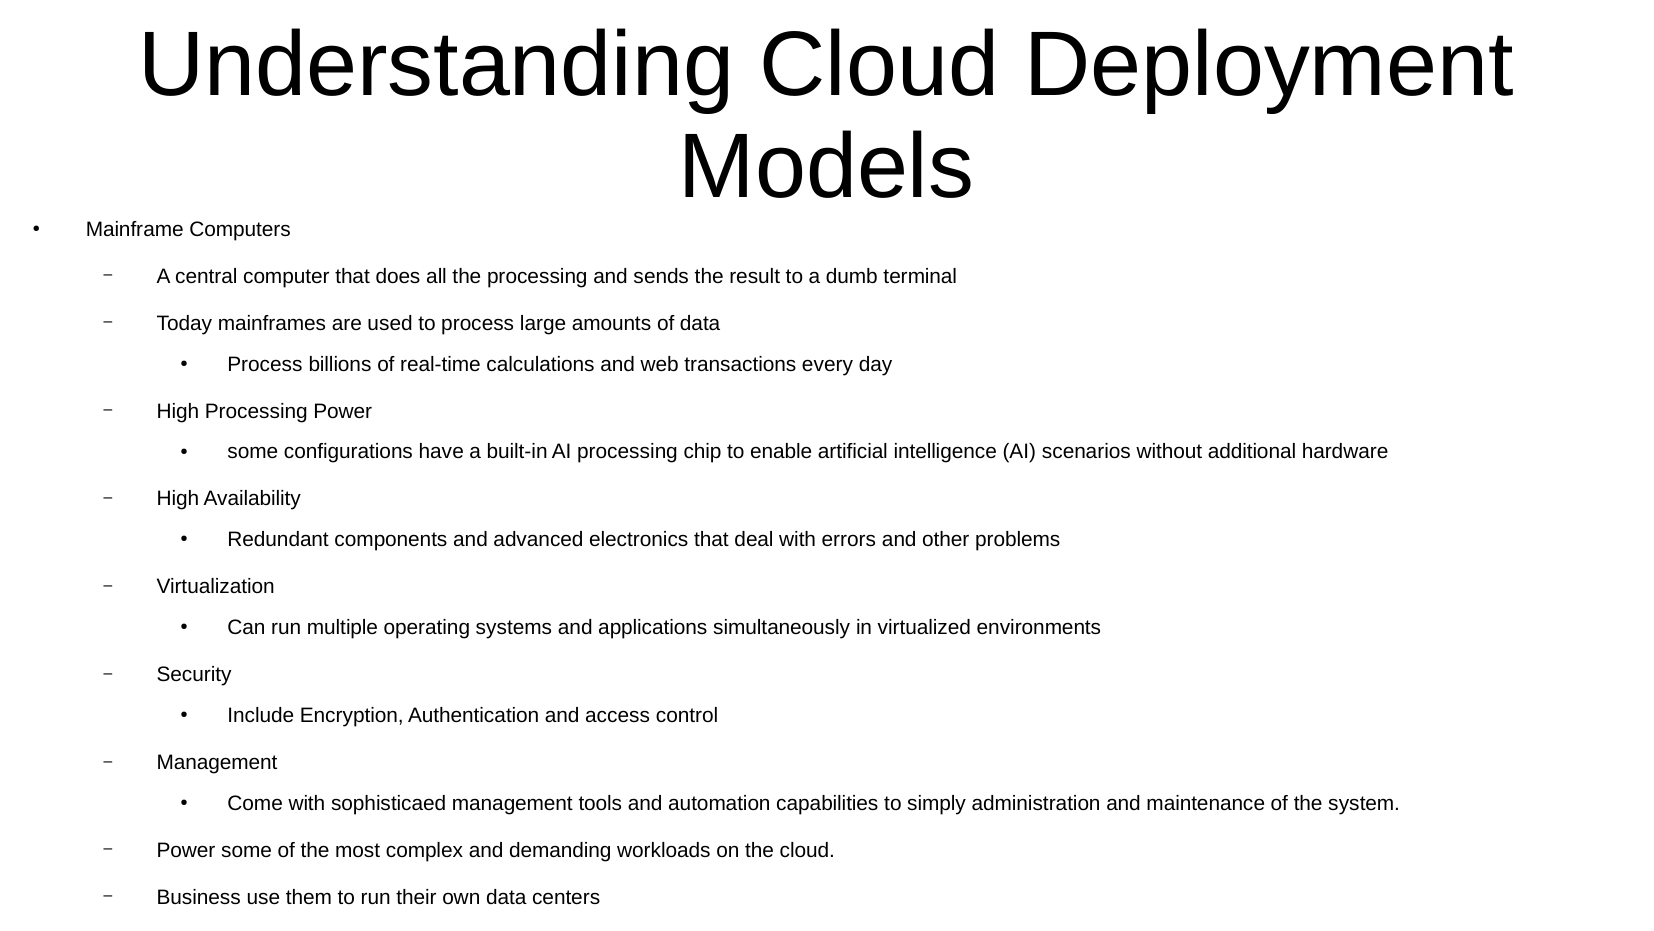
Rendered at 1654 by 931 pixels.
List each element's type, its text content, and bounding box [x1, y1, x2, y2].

title Understanding Cloud Deployment Models [82, 12, 1571, 217]
list Mainframe Computers A central computer that does all the processing and sends the result to a dumb terminal Today mainframes are used to process large amounts of data Process billions of real-time calculations and web transactions every day High Processing Power some configurations have a built-in AI processing chip to enable artificial intelligence (AI) scenarios without additional hardware High Availability Redundant components and advanced electronics that deal with errors and other problems Virtualization Can run multiple operating systems and applications simultaneously in virtualized environments Security Include Encryption, Authentication and access control Management Come with sophisticaed management tools and automation capabilities to simply administration and maintenance of the system. Power some of the most complex and demanding workloads on the cloud. Business use them to run their own data centers [15, 217, 1571, 916]
